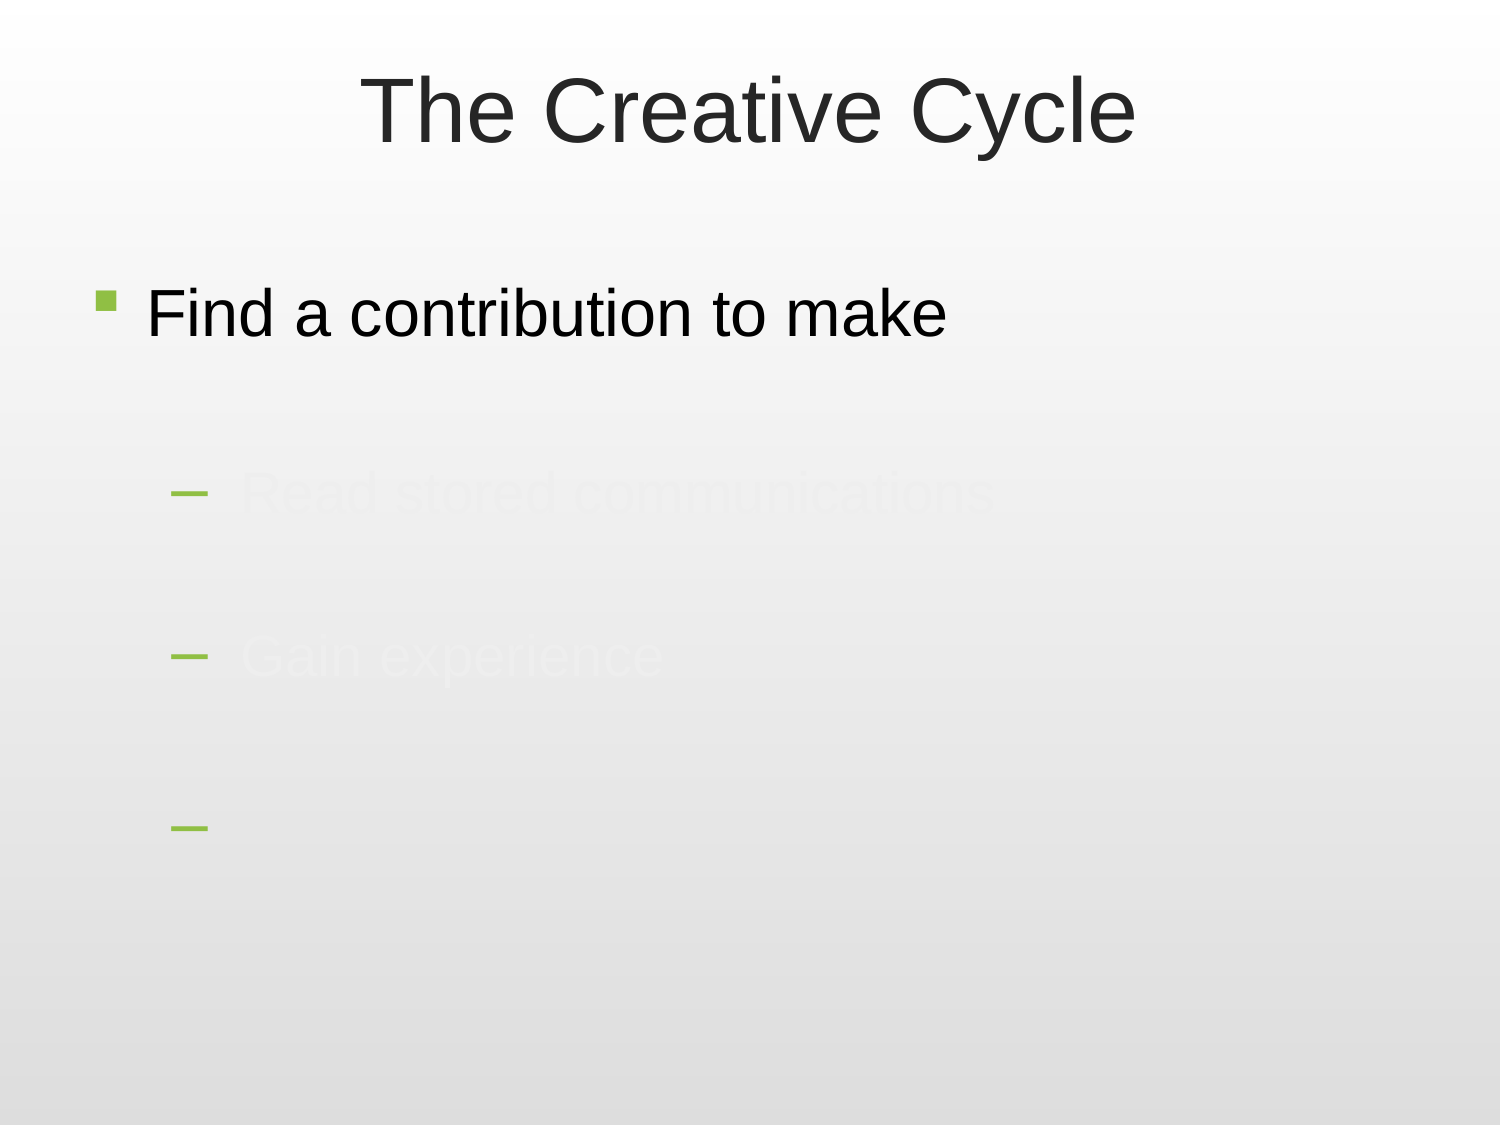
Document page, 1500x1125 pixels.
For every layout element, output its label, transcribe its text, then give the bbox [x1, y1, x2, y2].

list Find a contribution to make Read stored communications Gain experience [75, 262, 1425, 1005]
title The Creative Cycle [75, 19, 1425, 191]
